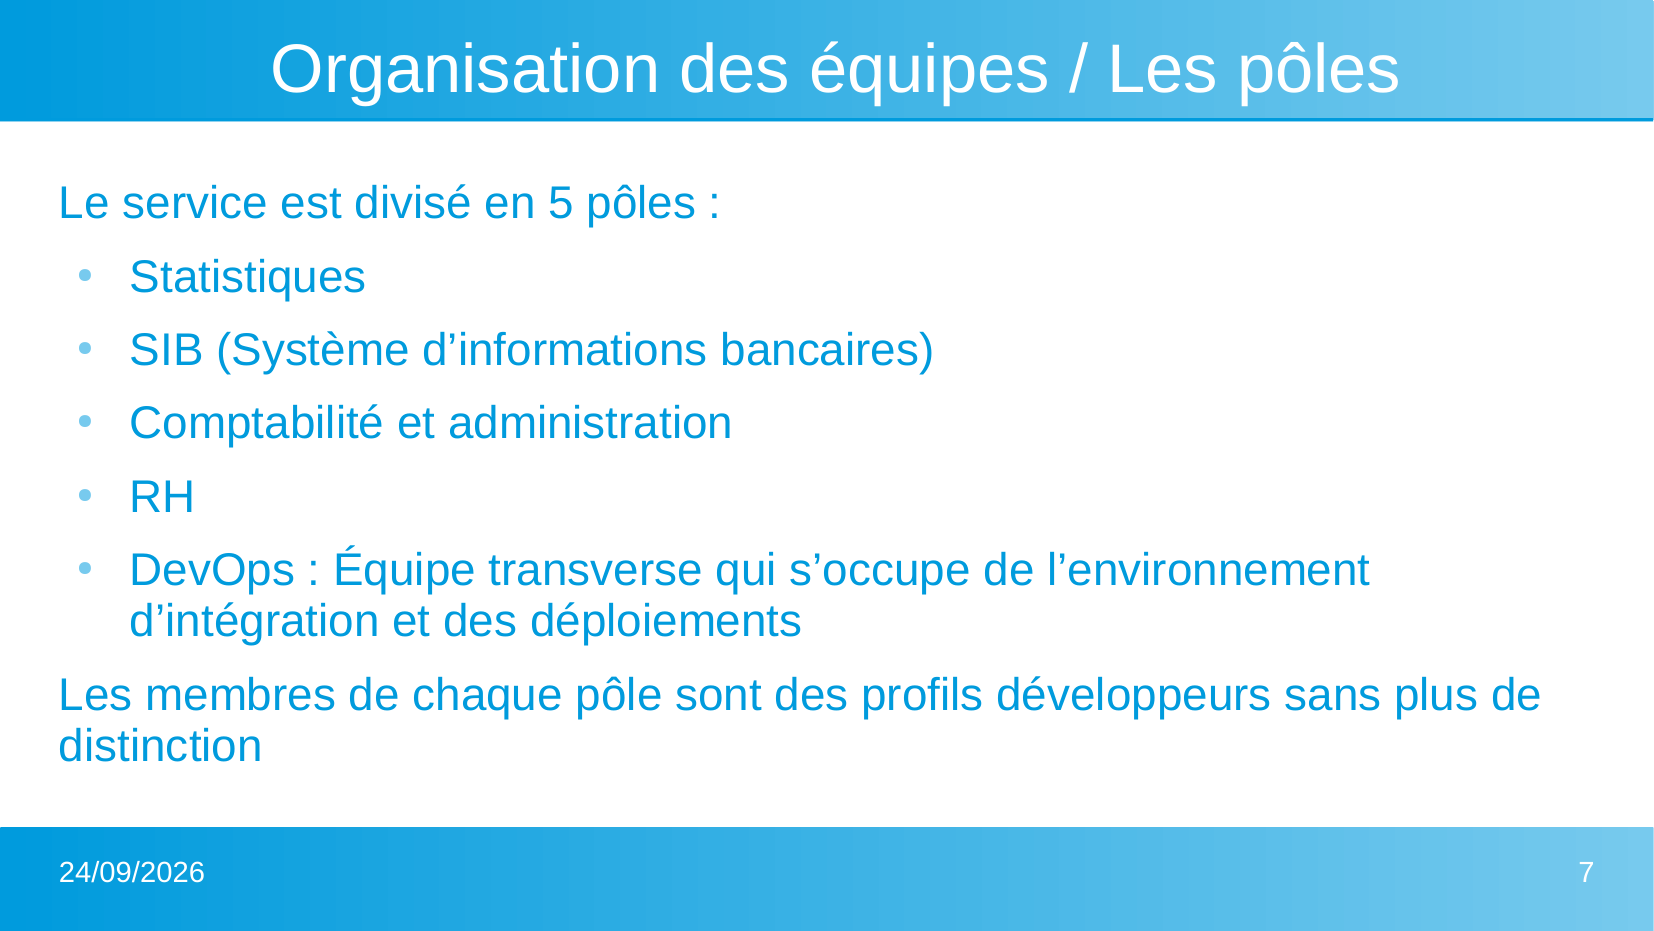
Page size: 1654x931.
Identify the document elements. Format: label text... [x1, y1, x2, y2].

title Organisation des équipes / Les pôles [59, 29, 1595, 108]
list Le service est divisé en 5 pôles : Statistiques SIB (Système d’informations bancaires) Comptabilité et administration RH DevOps : Équipe transverse qui s’occupe de l’environnement d’intégration et des déploiements Les membres de chaque pôle sont des profils développeurs sans plus de distinction [59, 177, 1595, 768]
